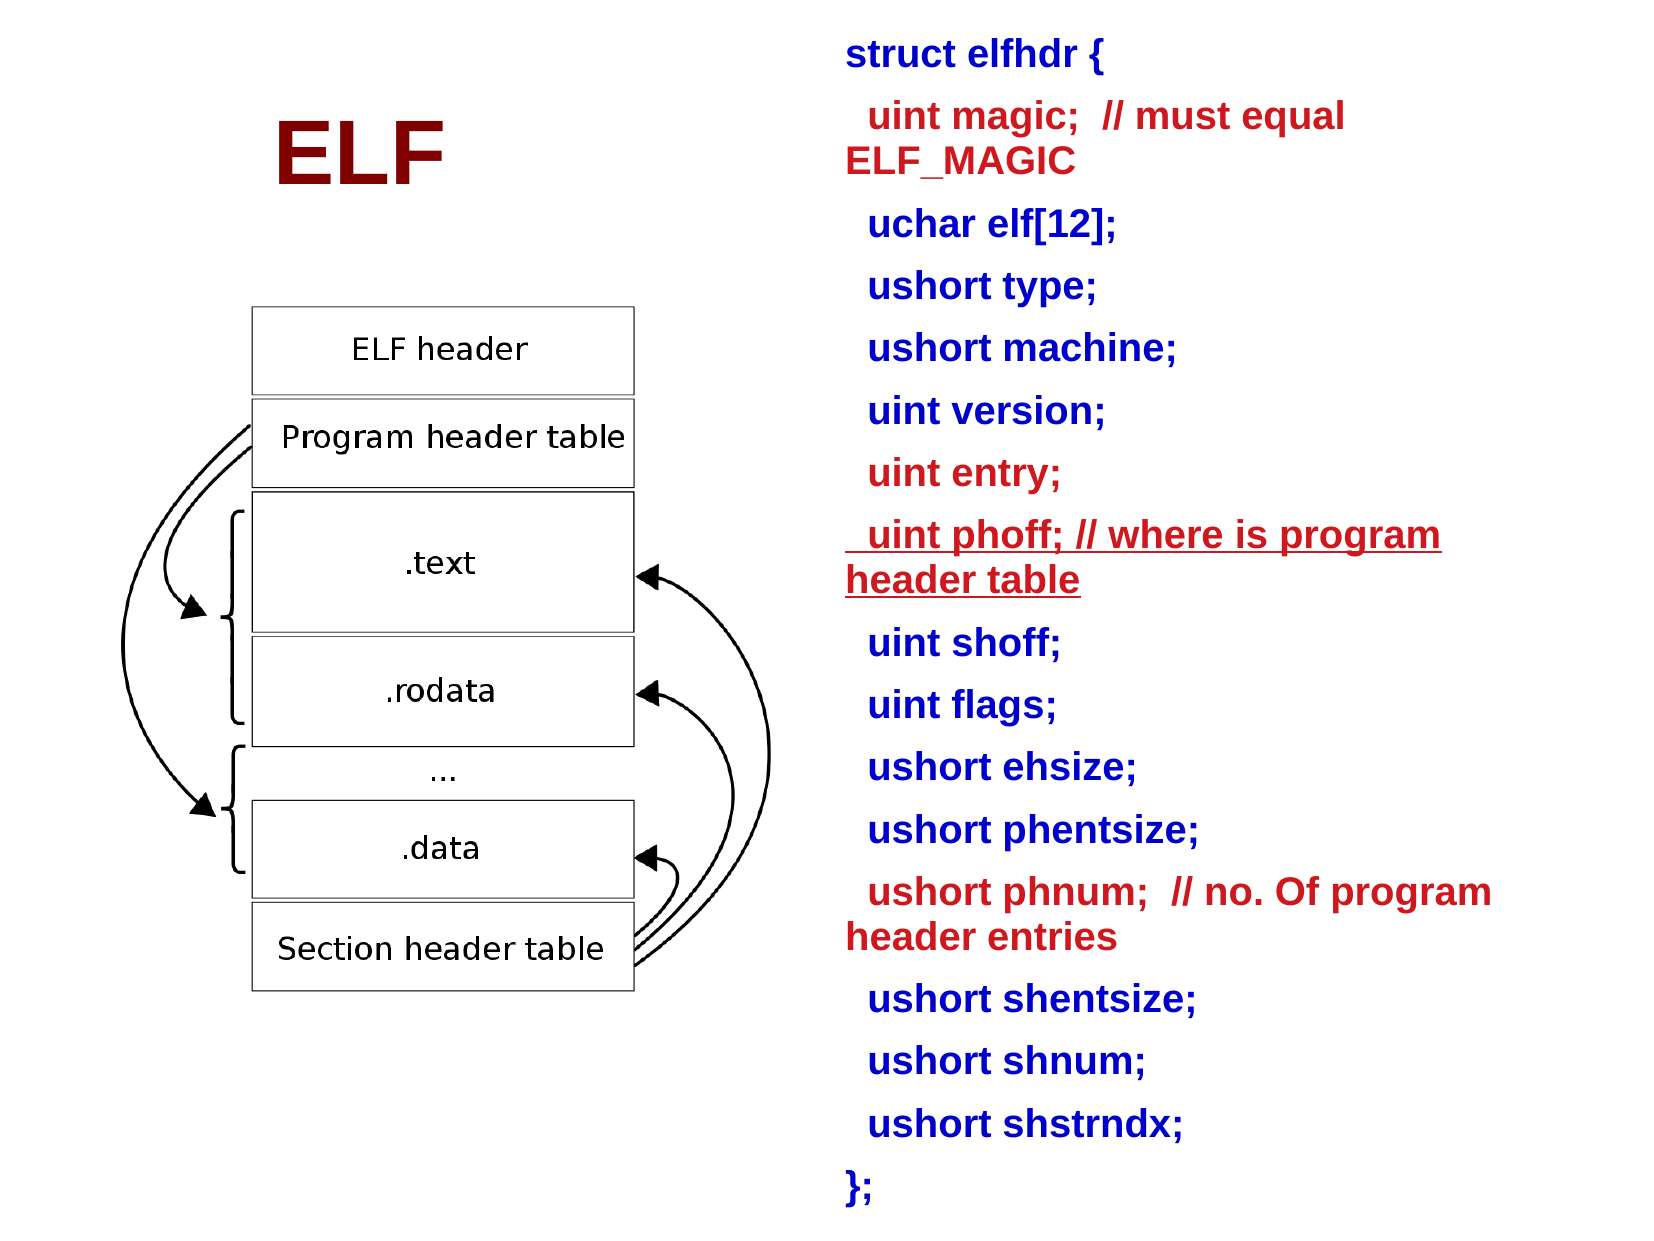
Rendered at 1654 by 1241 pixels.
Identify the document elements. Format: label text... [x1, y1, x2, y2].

title ELF [82, 49, 638, 257]
list struct elfhdr { uint magic; // must equal ELF_MAGIC uchar elf[12]; ushort type; ushort machine; uint version; uint entry; uint phoff; // where is program header table uint shoff; uint flags; ushort ehsize; ushort phentsize; ushort phnum; // no. Of program header entries ushort shentsize; ushort shnum; ushort shstrndx; }; [845, 31, 1572, 1213]
picture [121, 290, 771, 1010]
